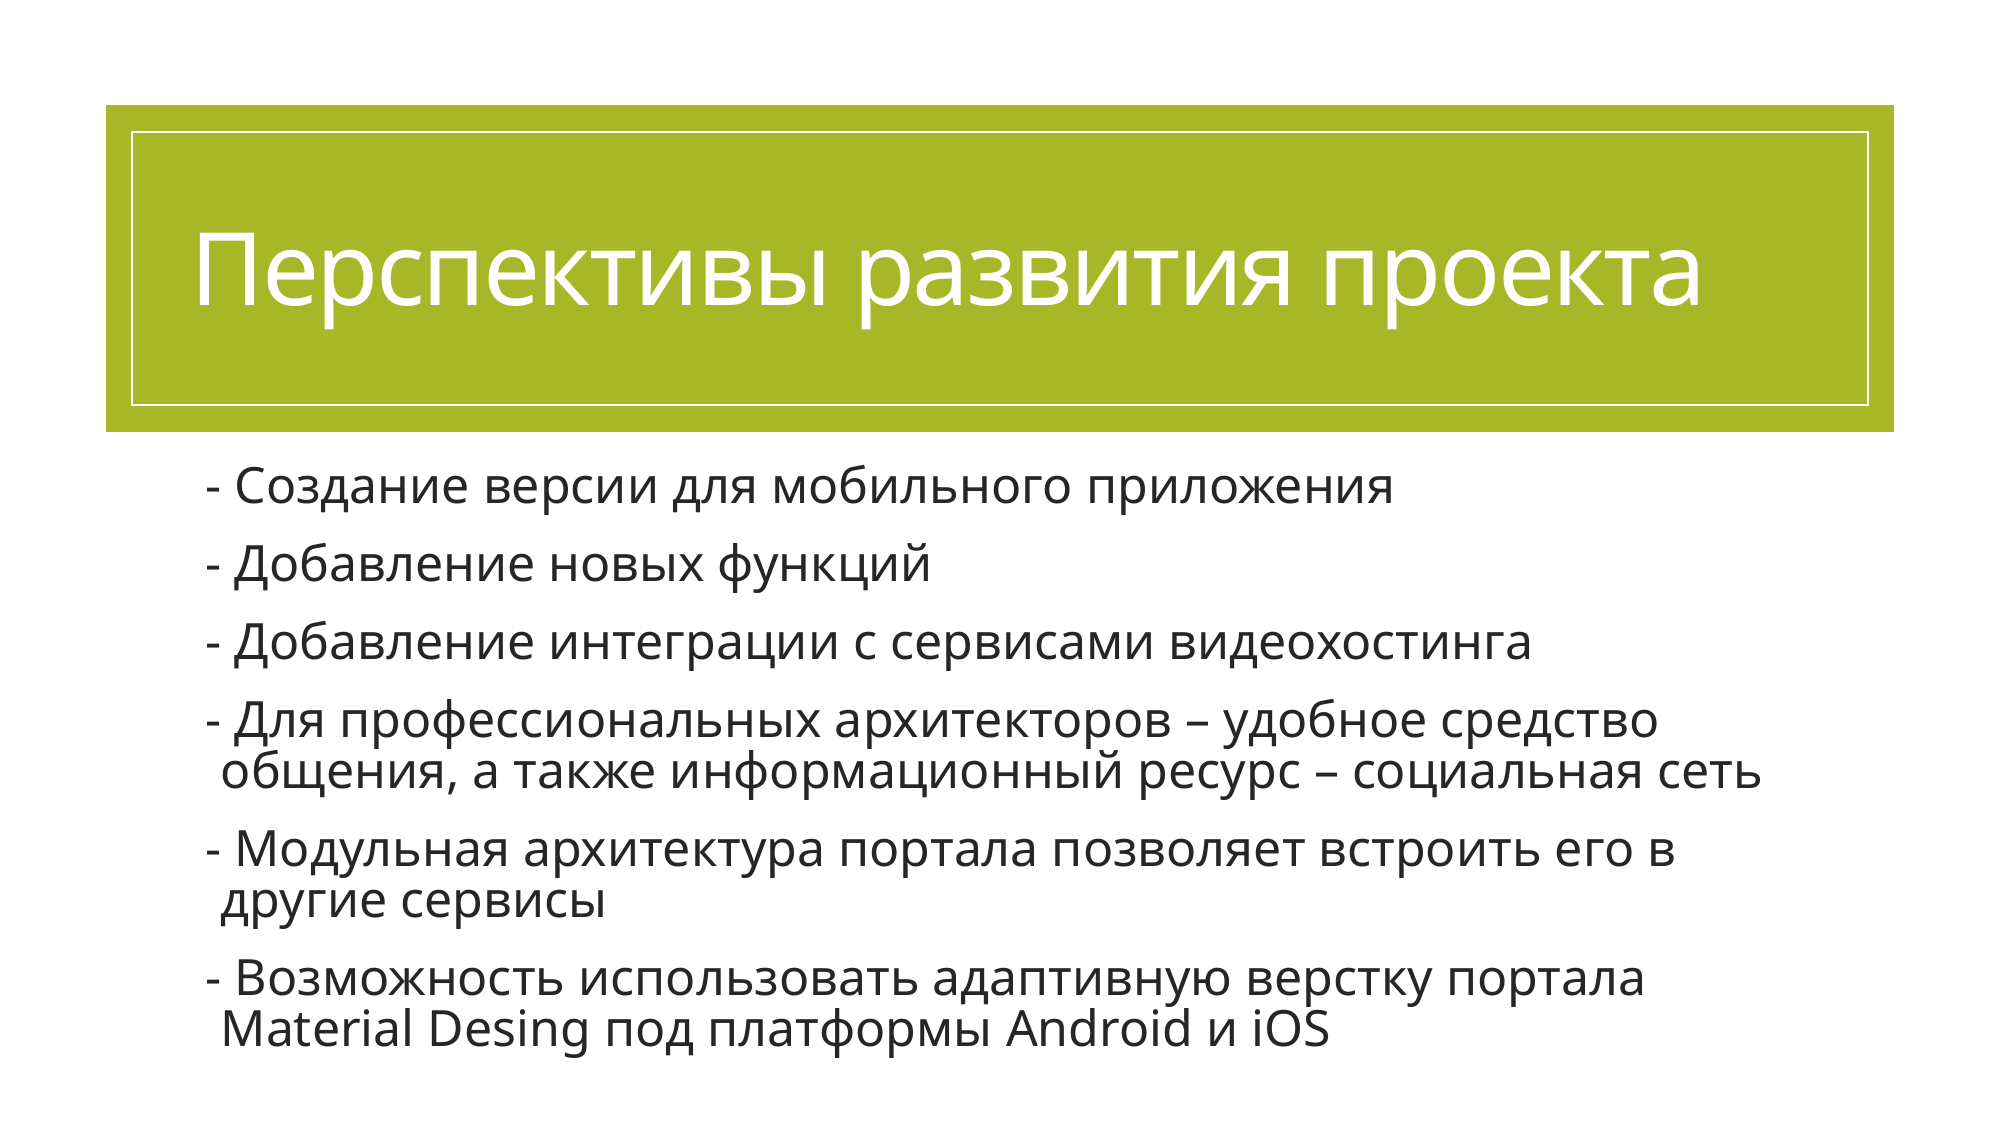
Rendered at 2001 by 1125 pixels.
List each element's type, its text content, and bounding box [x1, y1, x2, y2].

list - Создание версии для мобильного приложения - Добавление новых функций - Добавление интеграции с сервисами видеохостинга - Для профессиональных архитекторов – удобное средство общения, а также информационный ресурс – социальная сеть - Модульная архитектура портала позволяет встроить его в другие сервисы - Возможность использовать адаптивную верстку портала Material Desing под платформы Android и iOS [175, 455, 1823, 1091]
text_box [106, 105, 1894, 432]
title Перспективы развития проекта [175, 173, 1823, 376]
